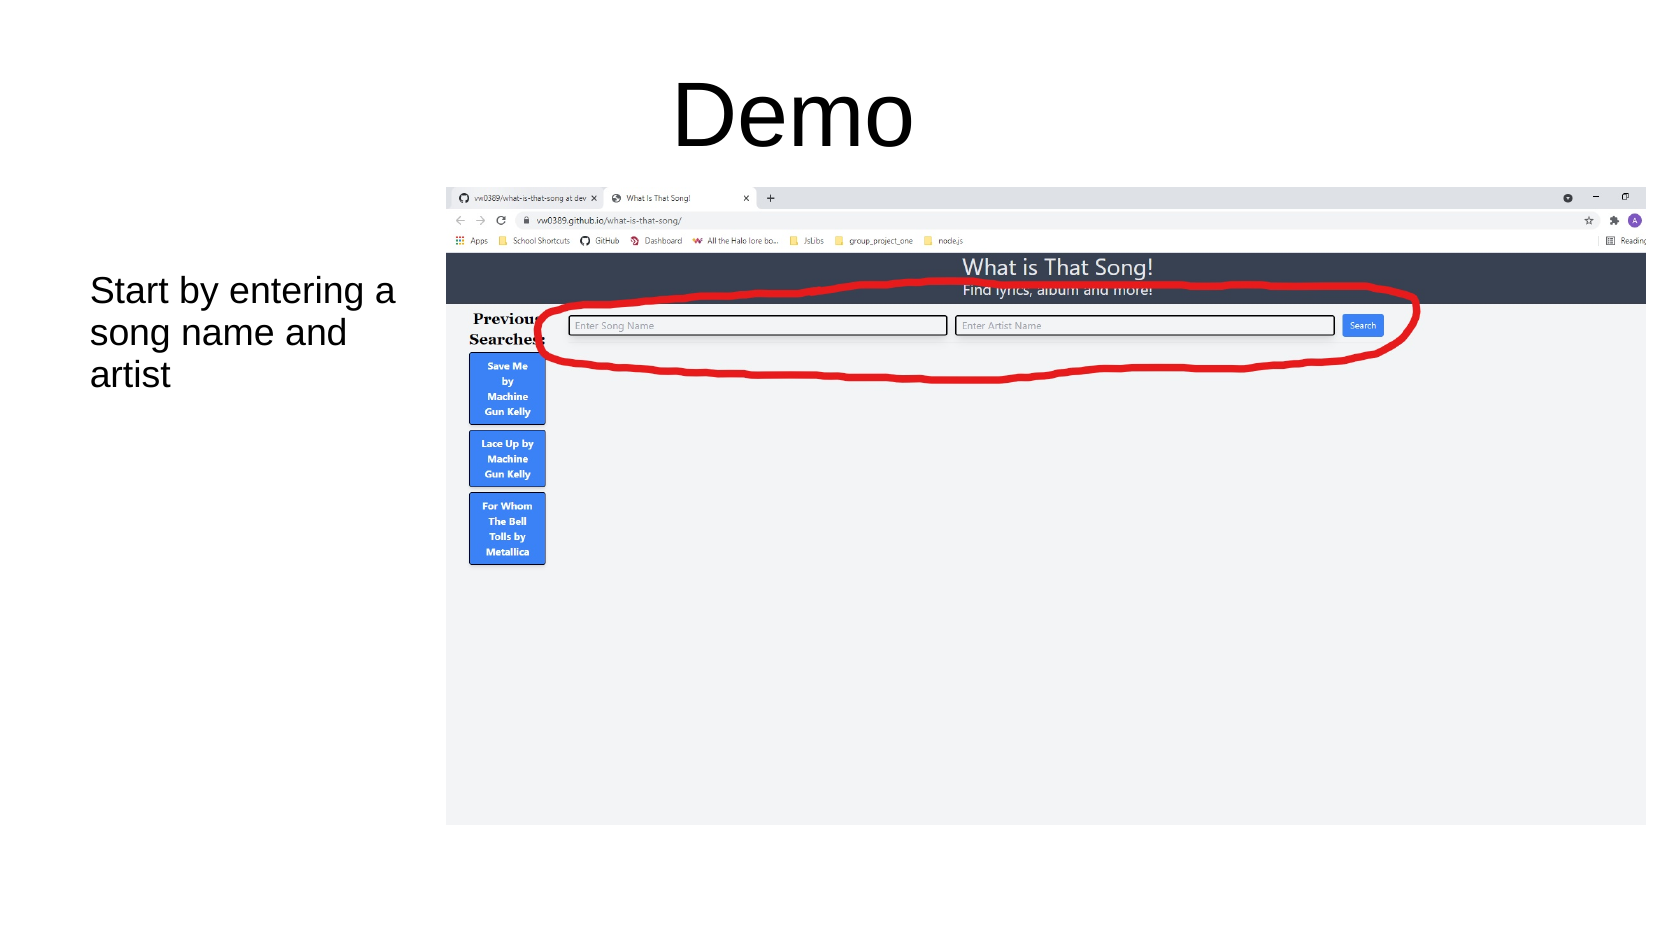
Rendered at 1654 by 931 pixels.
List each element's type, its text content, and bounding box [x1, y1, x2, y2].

title Demo [49, 37, 1538, 193]
picture [446, 187, 1646, 826]
text_box Start by entering a song name and artist [75, 262, 446, 404]
